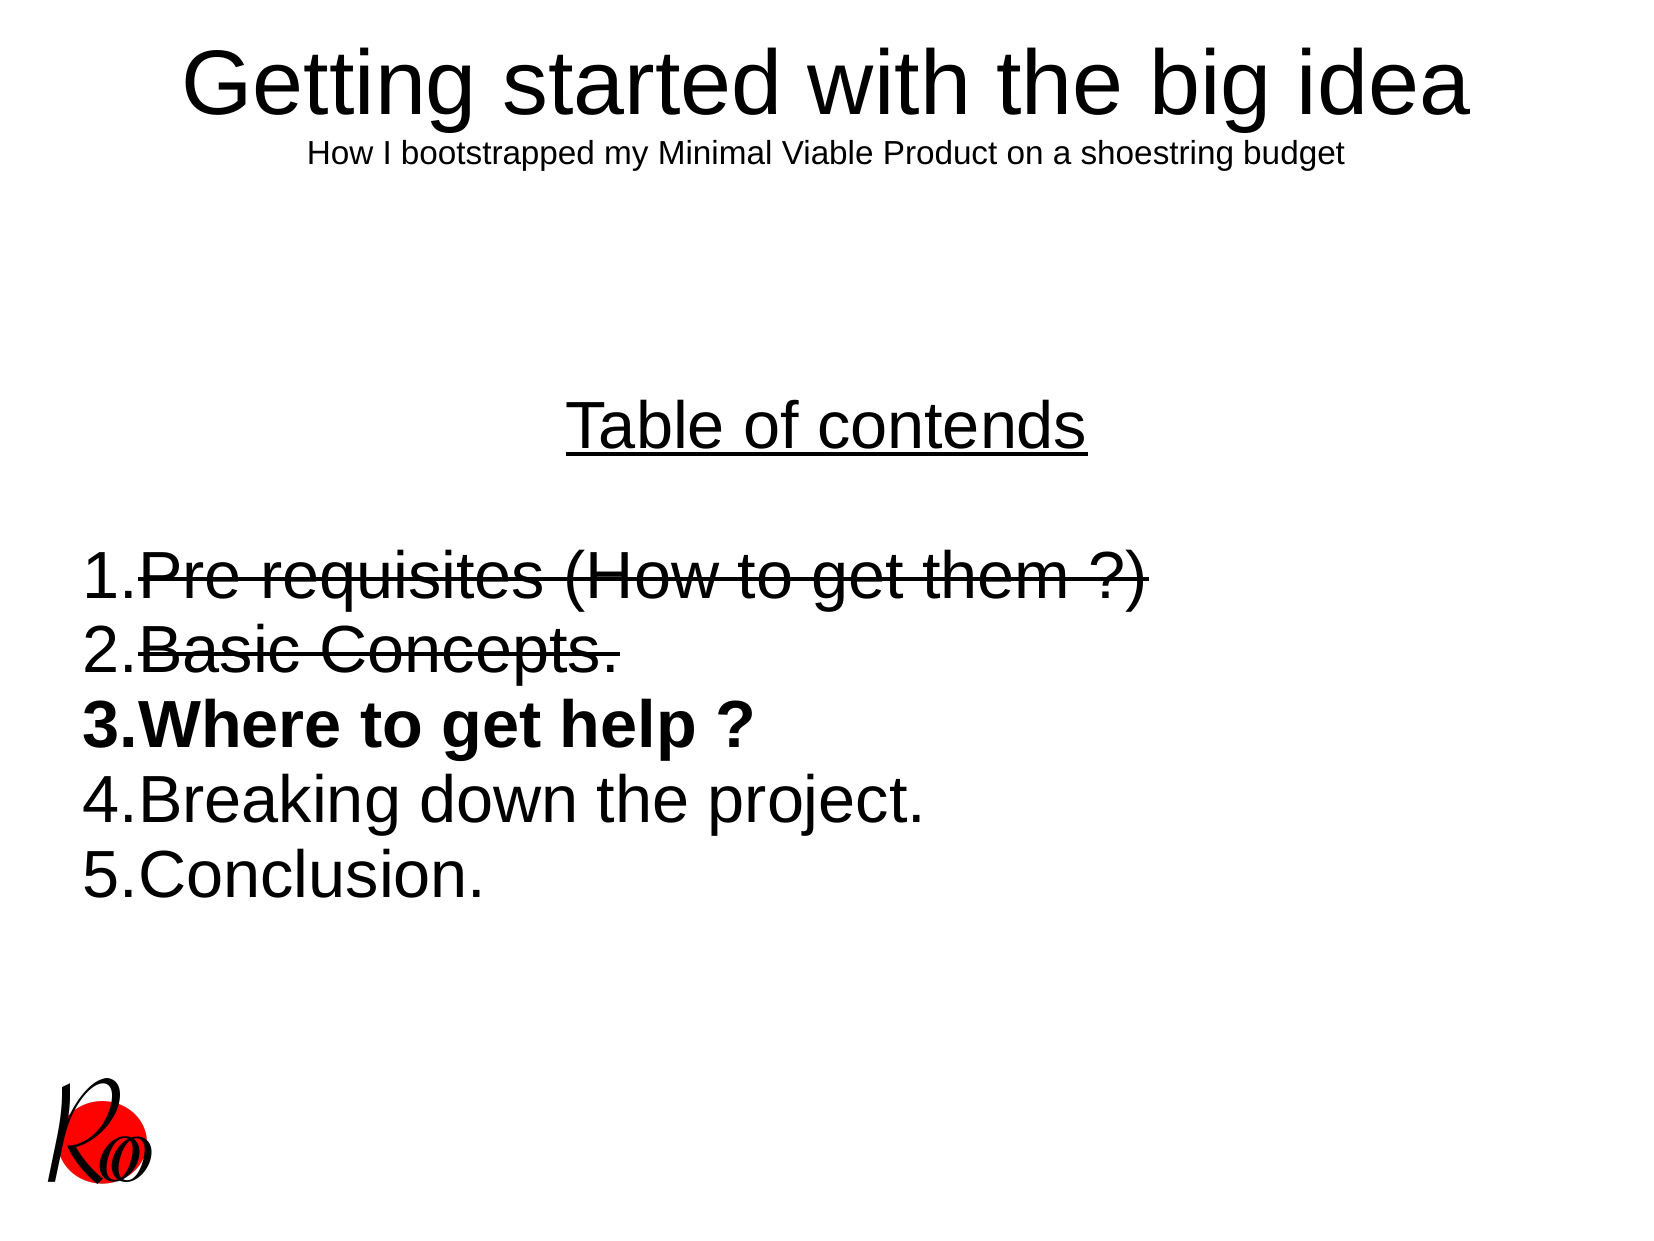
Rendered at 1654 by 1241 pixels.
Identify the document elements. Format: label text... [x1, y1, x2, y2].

title Getting started with the big idea How I bootstrapped my Minimal Viable Product on a shoestring budget [82, 32, 1571, 274]
subtitle Table of contends Pre requisites (How to get them ?) Basic Concepts. Where to get help ? Breaking down the project. Conclusion. [82, 290, 1571, 1010]
picture [45, 1078, 152, 1186]
